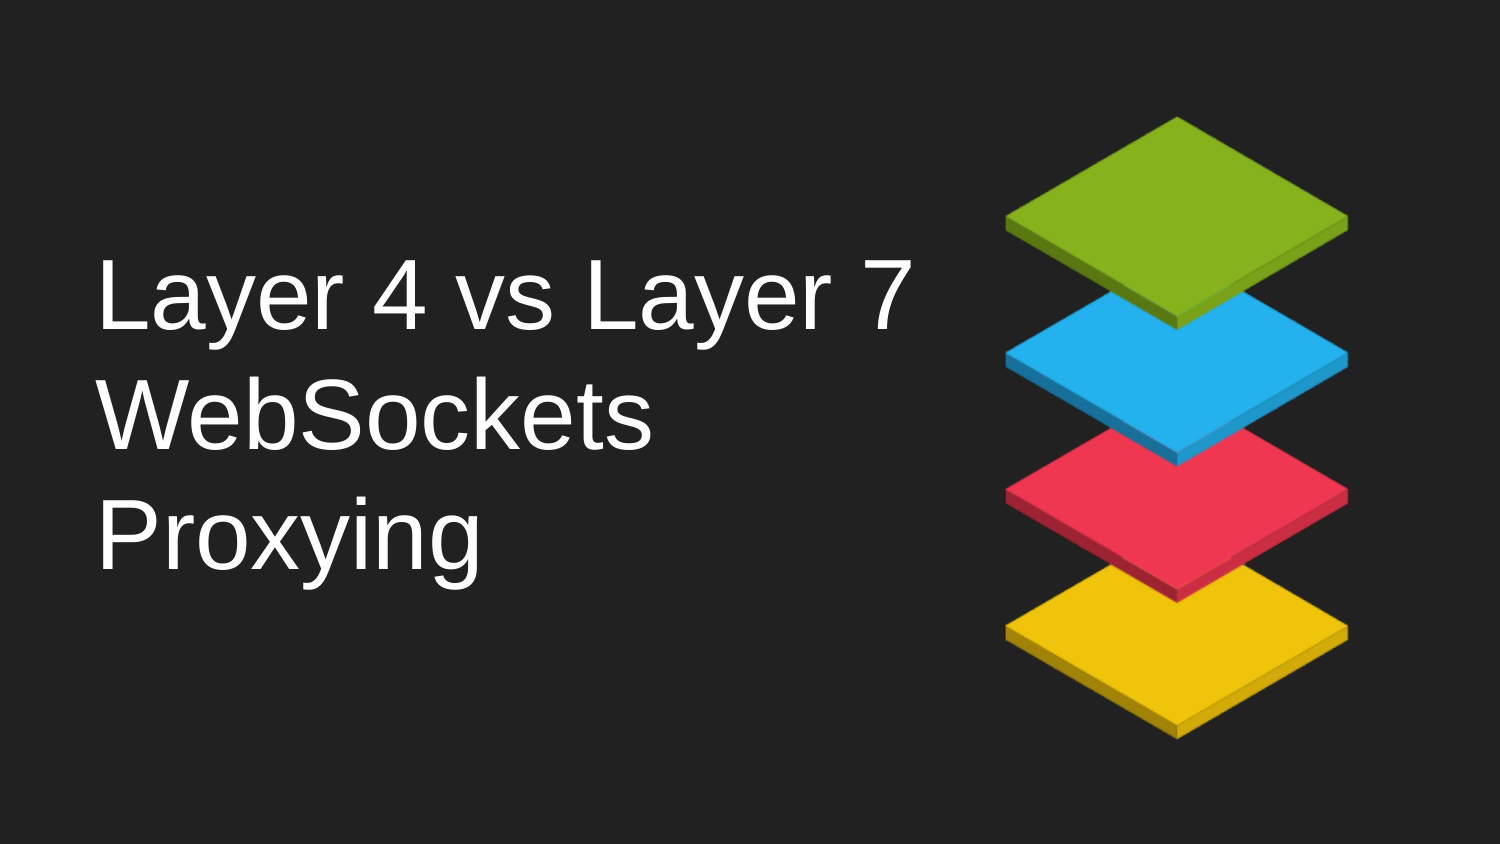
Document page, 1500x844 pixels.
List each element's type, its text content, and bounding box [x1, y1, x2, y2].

picture [591, 98, 1500, 758]
title Layer 4 vs Layer 7 WebSockets Proxying [80, 73, 1125, 745]
